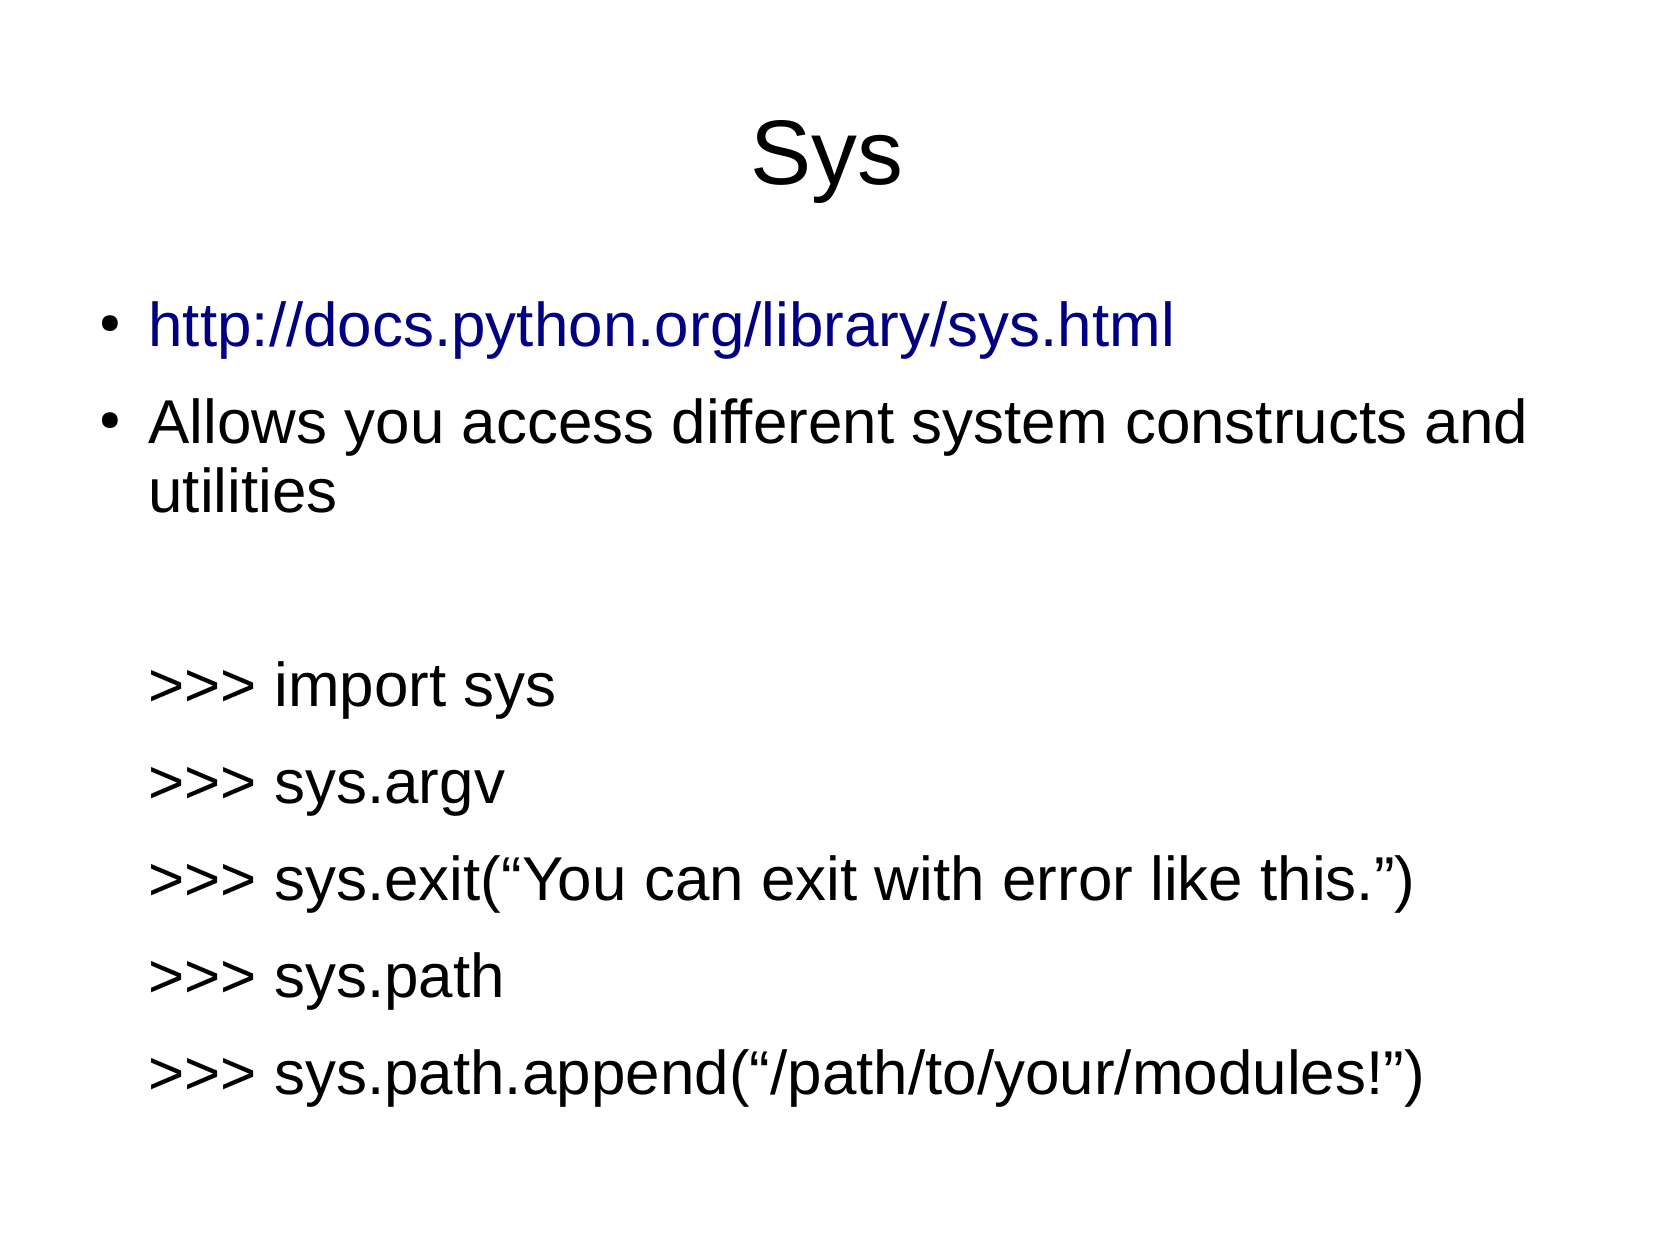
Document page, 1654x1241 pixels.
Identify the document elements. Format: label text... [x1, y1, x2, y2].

title Sys [82, 49, 1571, 257]
list http://docs.python.org/library/sys.html Allows you access different system constructs and utilities >>> import sys >>> sys.argv >>> sys.exit(“You can exit with error like this.”) >>> sys.path >>> sys.path.append(“/path/to/your/modules!”) [82, 290, 1571, 1109]
